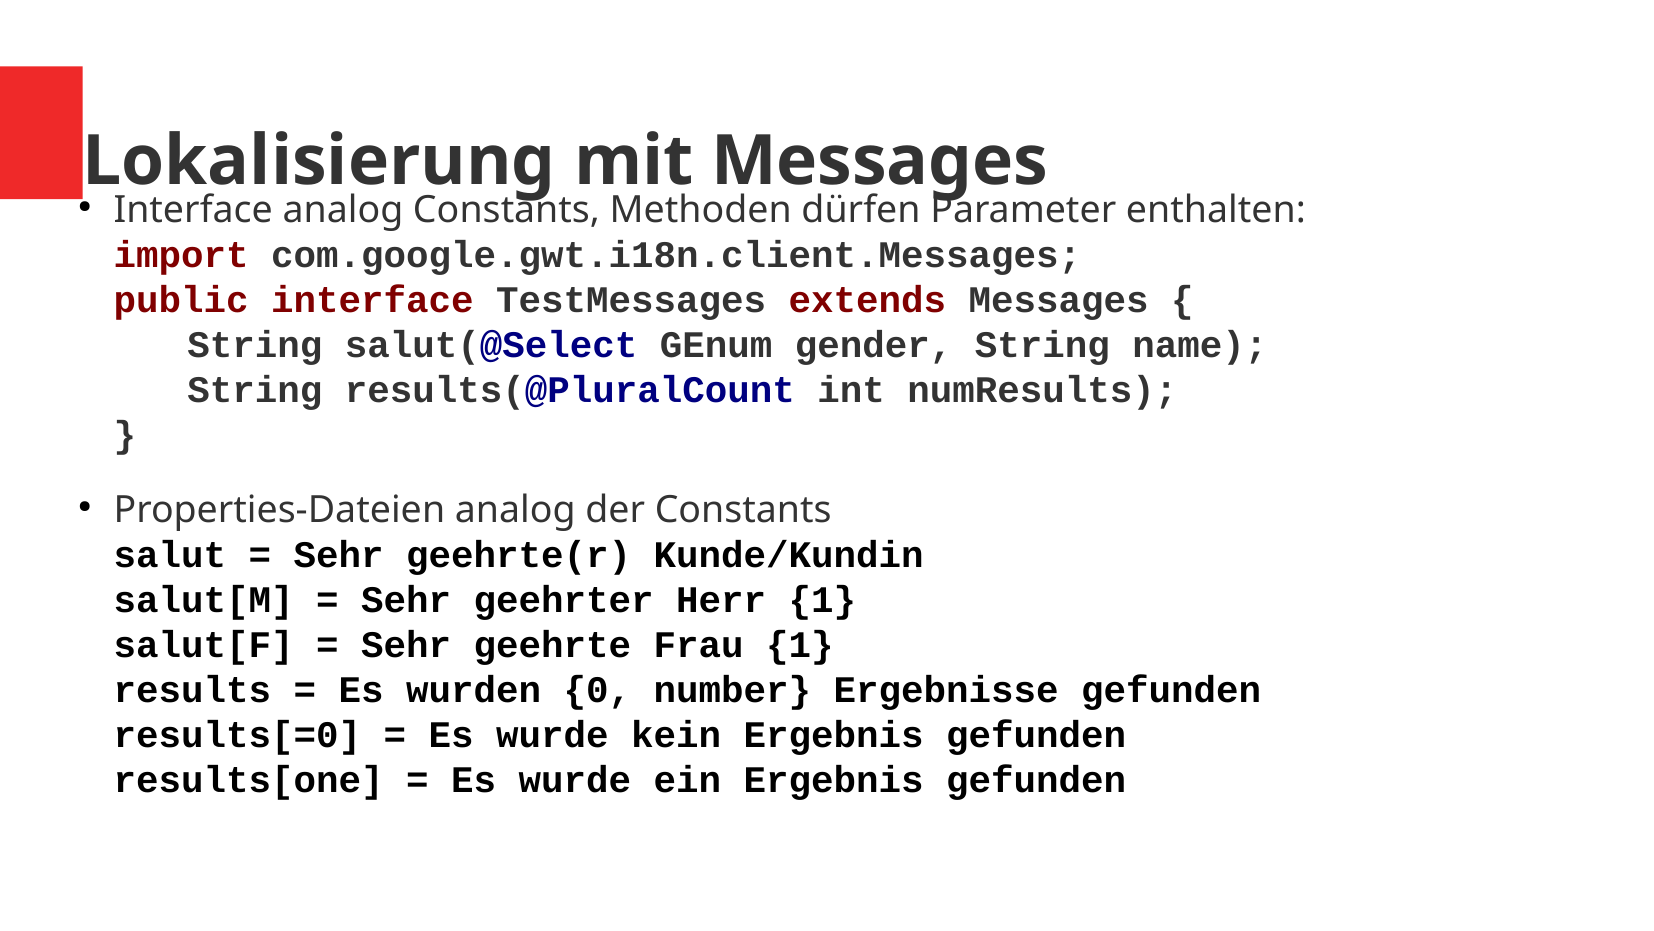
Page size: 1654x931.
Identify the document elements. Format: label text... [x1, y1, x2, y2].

text_box Interface analog Constants, Methoden dürfen Parameter enthalten: import com.google.gwt.i18n.client.Messages; public interface TestMessages extends Messages { String salut(@Select GEnum gender, String name); String results(@PluralCount int numResults); } Properties-Dateien analog der Constants salut = Sehr geehrte(r) Kunde/Kundin salut[M] = Sehr geehrter Herr {1} salut[F] = Sehr geehrte Frau {1} results = Es wurden {0, number} Ergebnisse gefunden results[=0] = Es wurde kein Ergebnis gefunden results[one] = Es wurde ein Ergebnis gefunden [78, 185, 1589, 815]
title Lokalisierung mit Messages [82, 33, 1571, 185]
